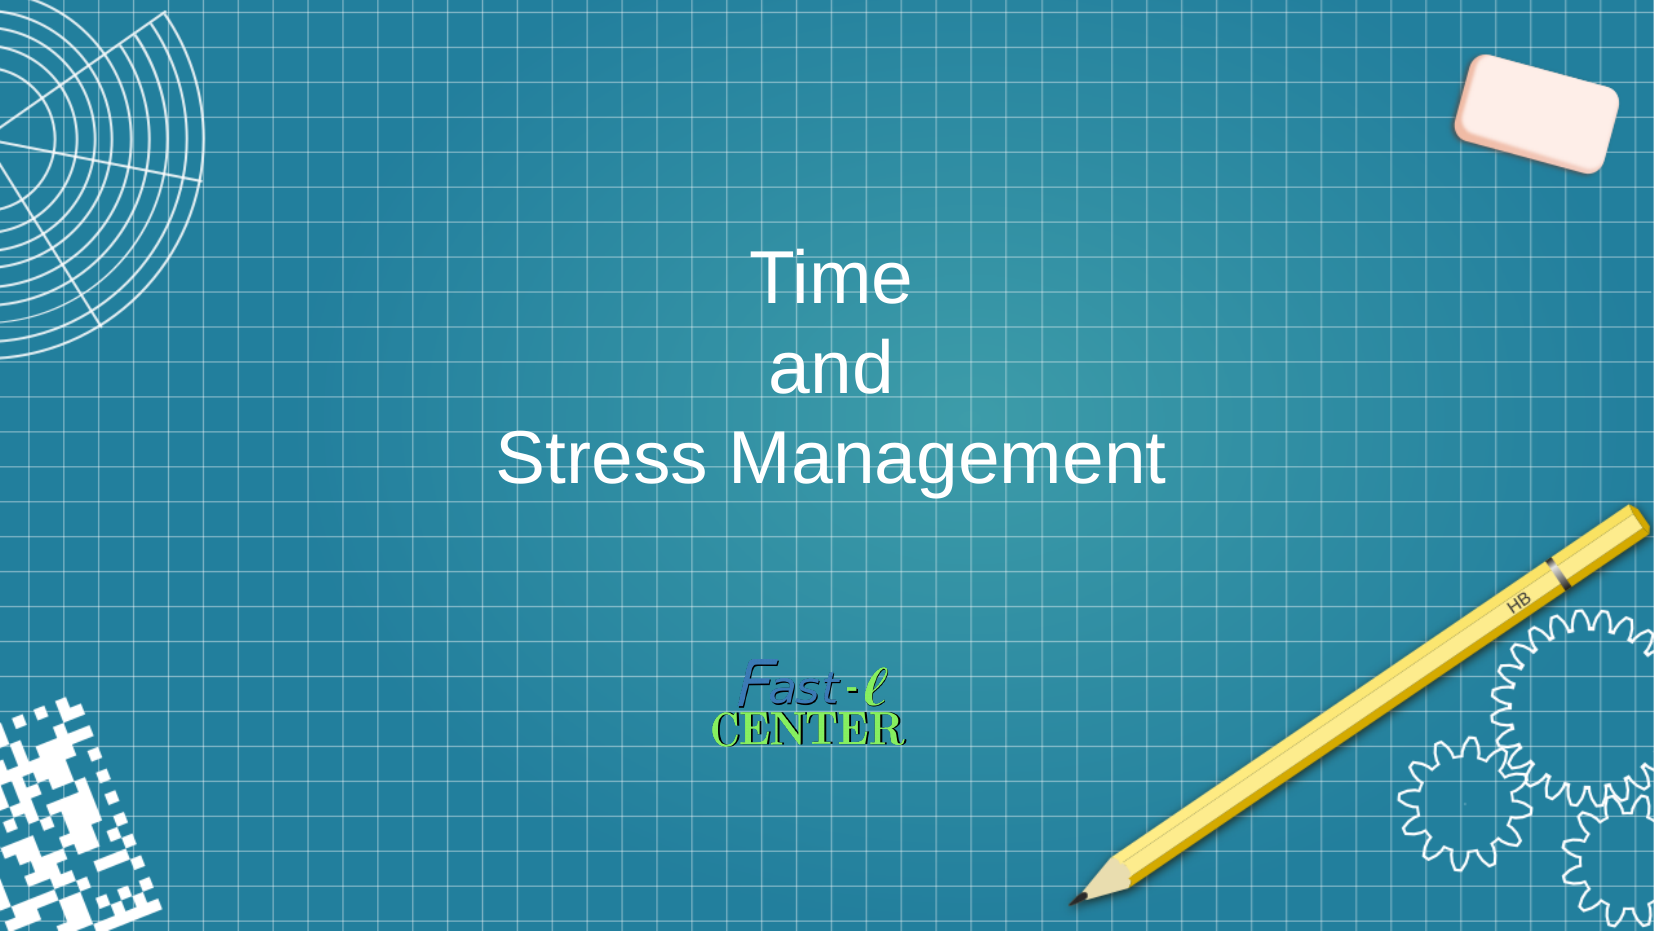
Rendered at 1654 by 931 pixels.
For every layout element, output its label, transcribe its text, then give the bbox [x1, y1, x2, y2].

text_box Time and Stress Management [87, 0, 1575, 728]
picture [0, 0, 1654, 931]
